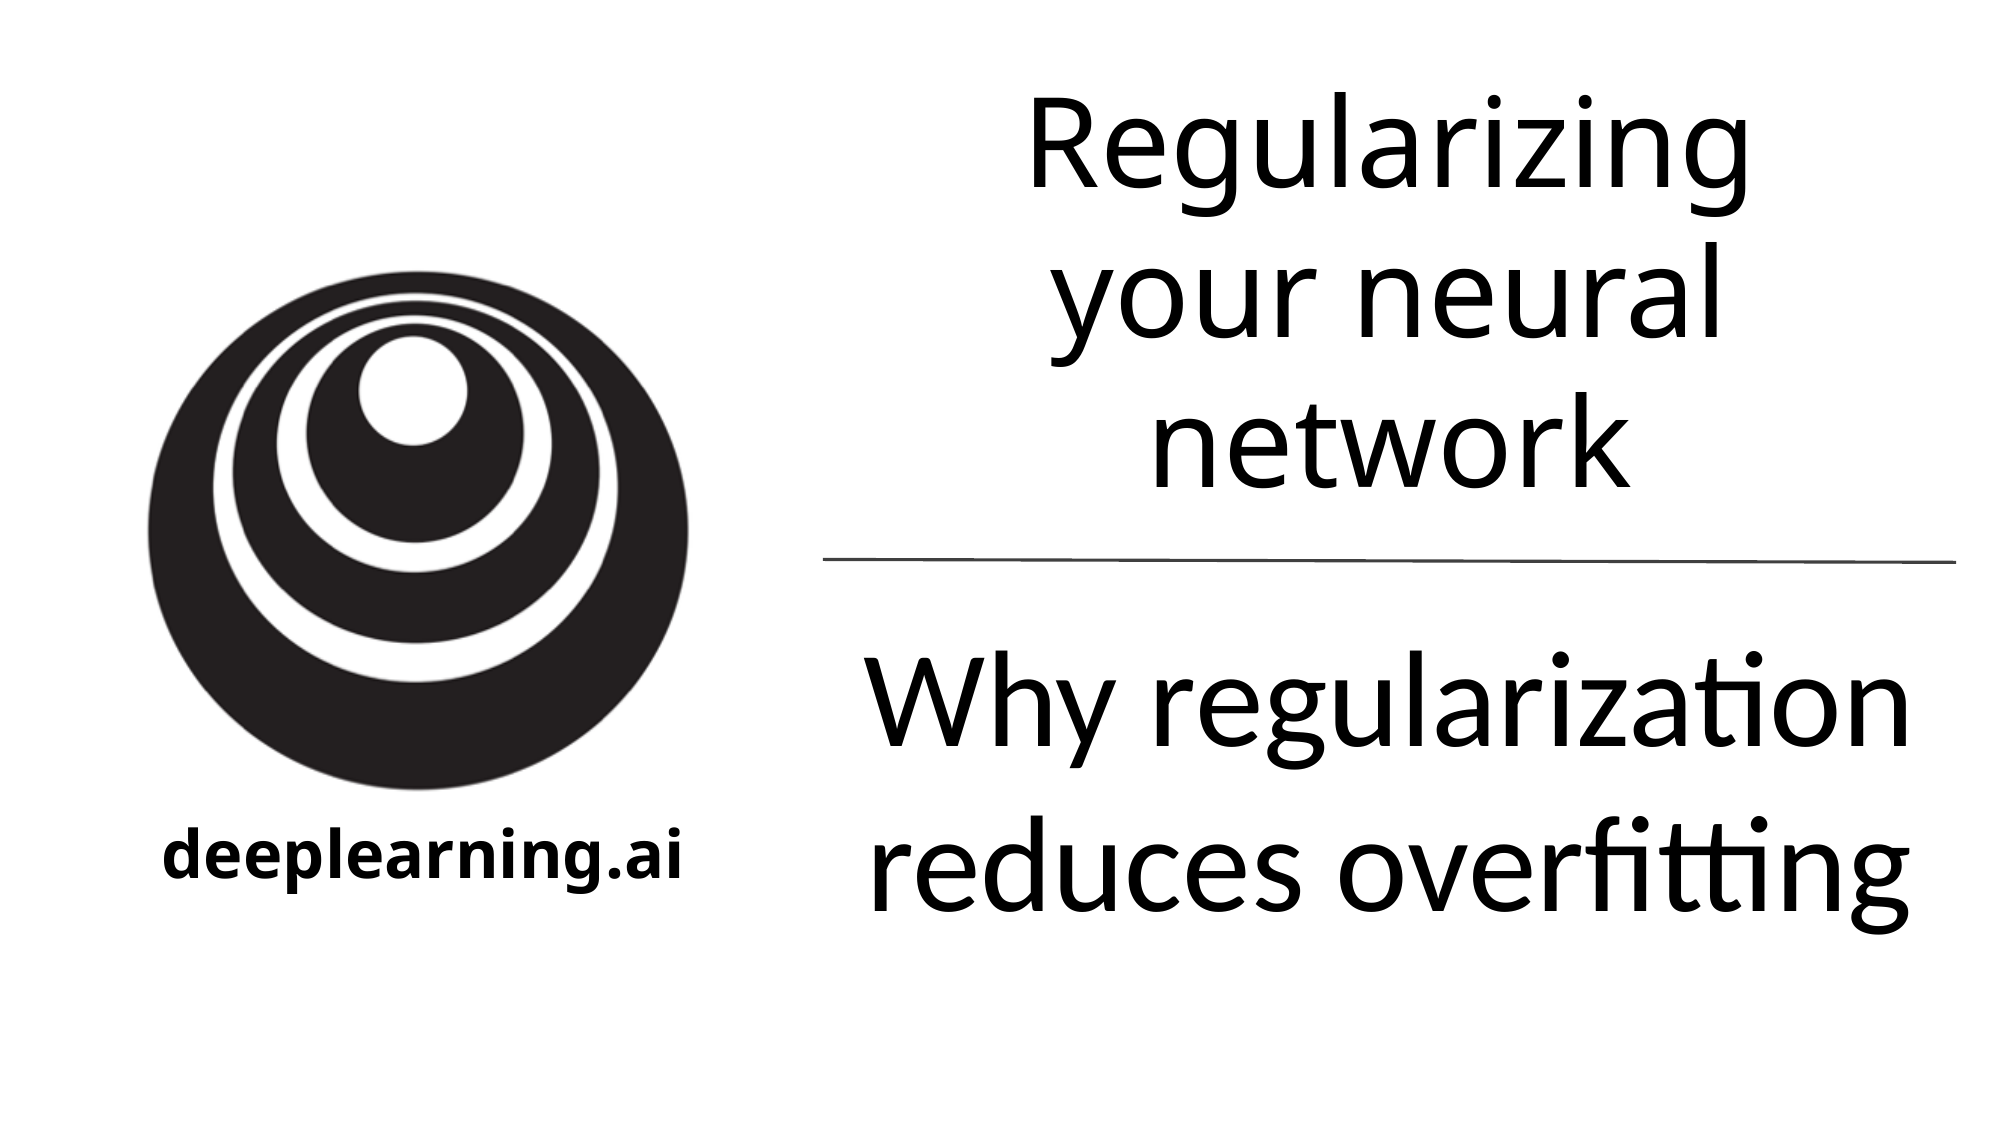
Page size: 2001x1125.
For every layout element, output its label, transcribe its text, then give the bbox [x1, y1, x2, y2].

text_box Why regularization reduces overfitting [822, 601, 1957, 946]
text_box deeplearning.ai [56, 768, 790, 901]
picture [108, 234, 739, 768]
title Regularizing your neural network [929, 203, 1850, 521]
